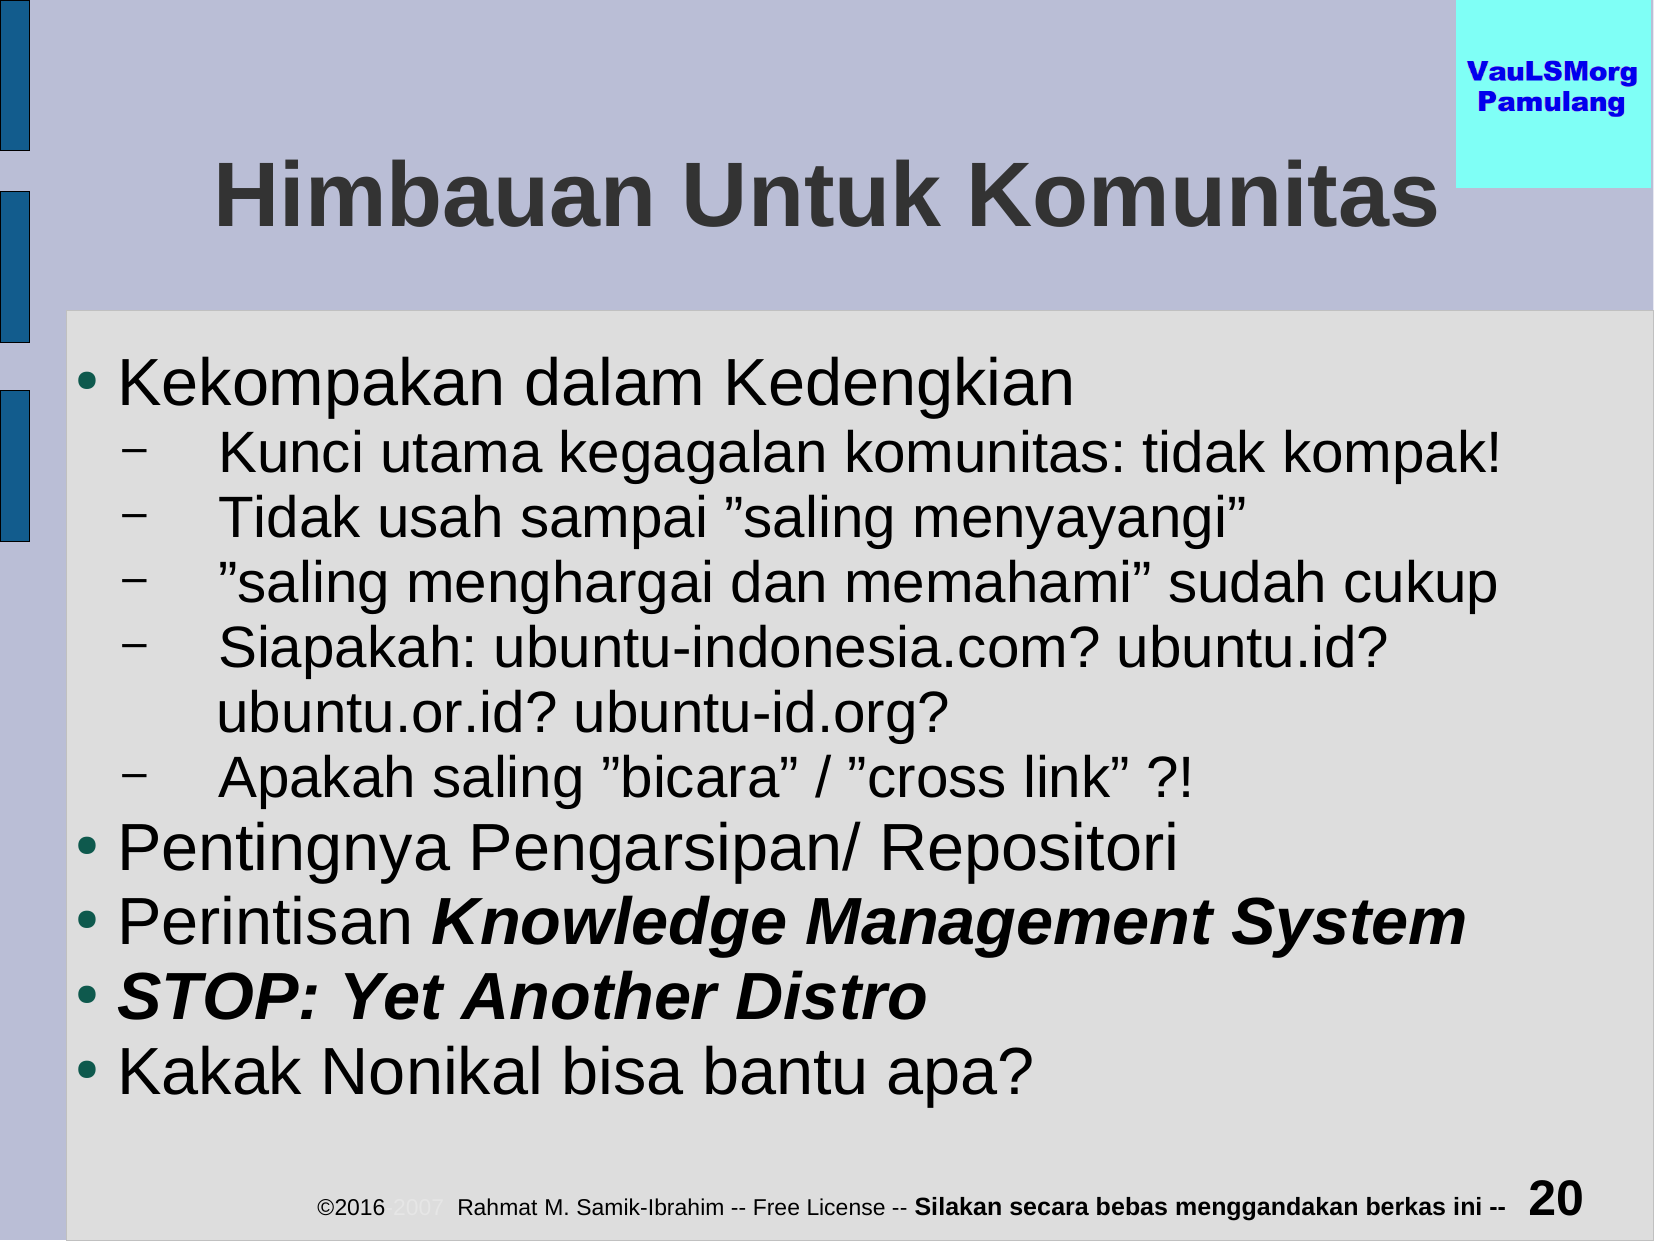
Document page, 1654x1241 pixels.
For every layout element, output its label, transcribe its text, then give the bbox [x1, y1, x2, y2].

picture [1456, 0, 1651, 188]
list Kekompakan dalam Kedengkian Kunci utama kegagalan komunitas: tidak kompak! Tidak usah sampai ”saling menyayangi” ”saling menghargai dan memahami” sudah cukup Siapakah: ubuntu-indonesia.com? ubuntu.id? ubuntu.or.id? ubuntu-id.org? Apakah saling ”bicara” / ”cross link” ?! Pentingnya Pengarsipan/ Repositori Perintisan Knowledge Management System STOP: Yet Another Distro Kakak Nonikal bisa bantu apa? [75, 344, 1613, 1111]
title Himbauan Untuk Komunitas [121, 91, 1534, 299]
